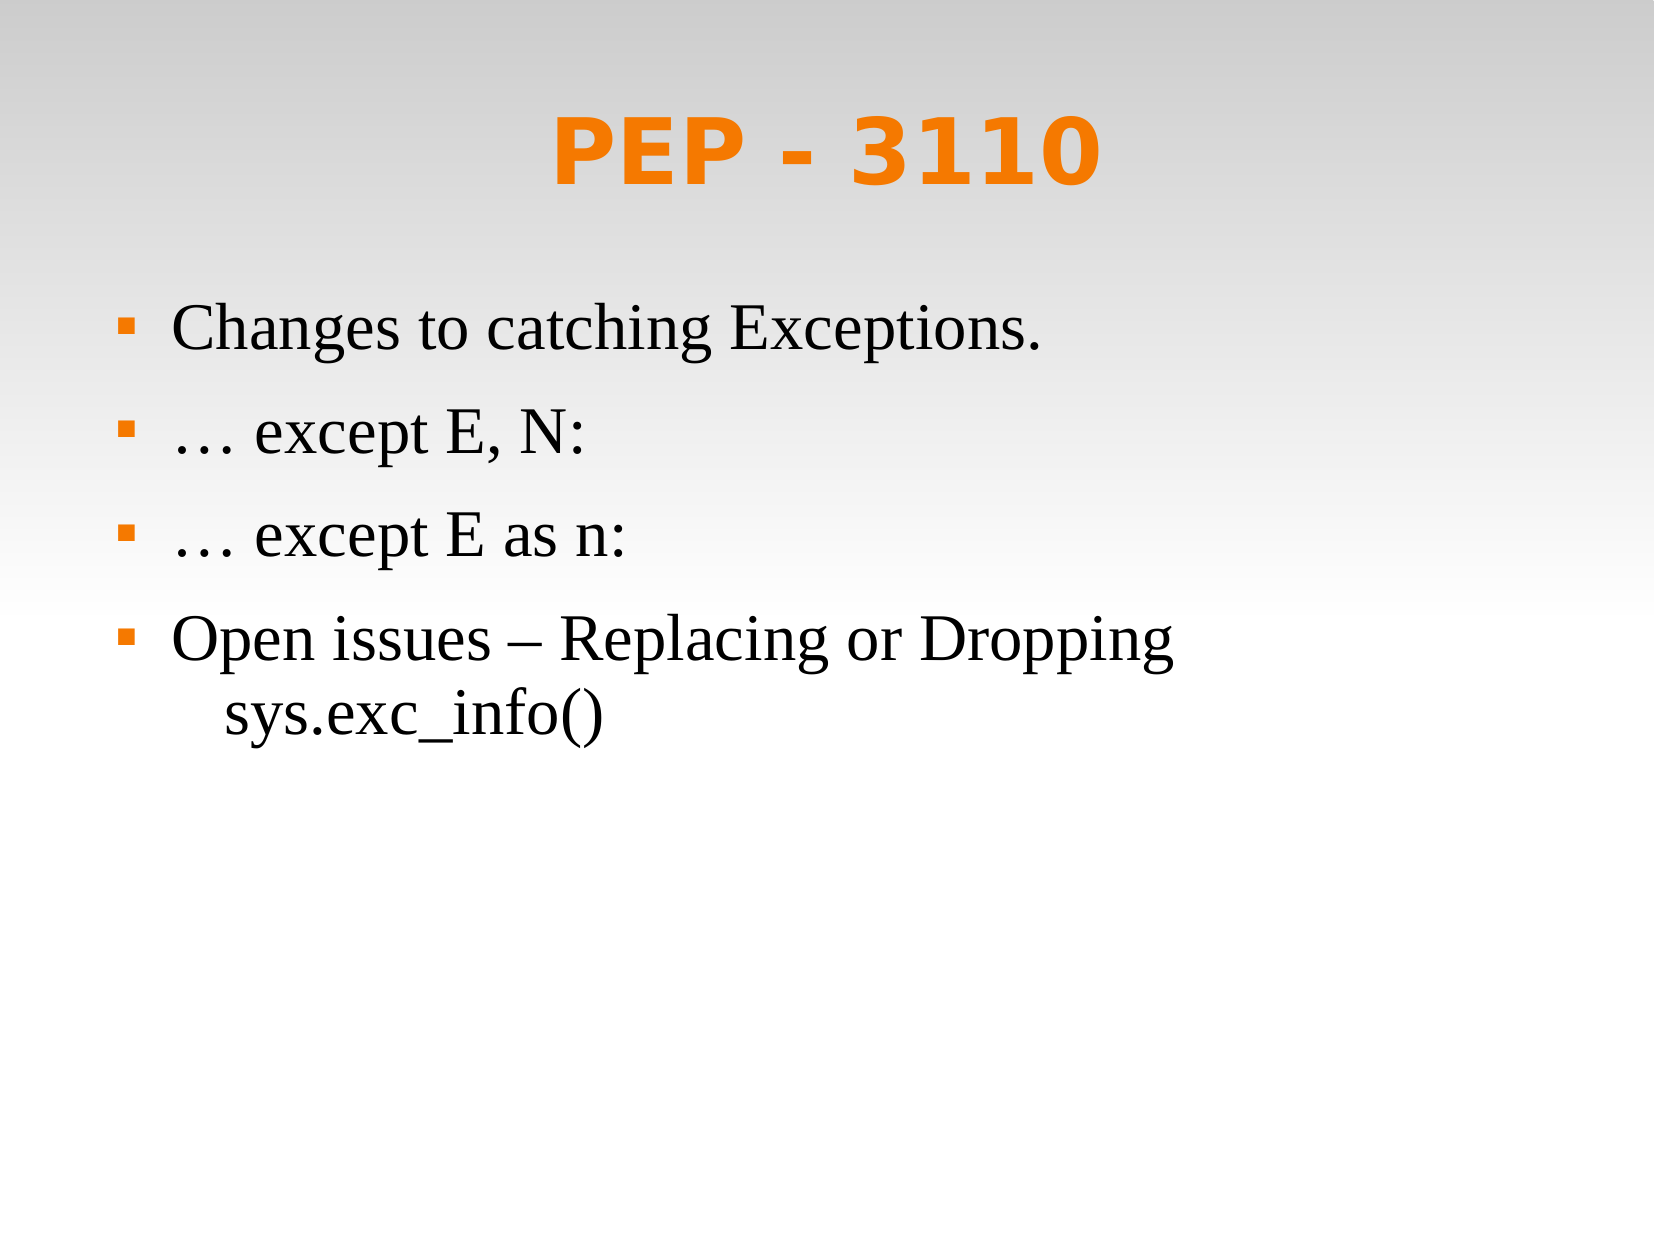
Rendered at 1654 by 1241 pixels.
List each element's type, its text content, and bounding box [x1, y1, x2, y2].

title PEP - 3110 [82, 56, 1571, 250]
list Changes to catching Exceptions. … except E, N: … except E as n: Open issues – Replacing or Dropping sys.exc_info() [82, 290, 1571, 1094]
